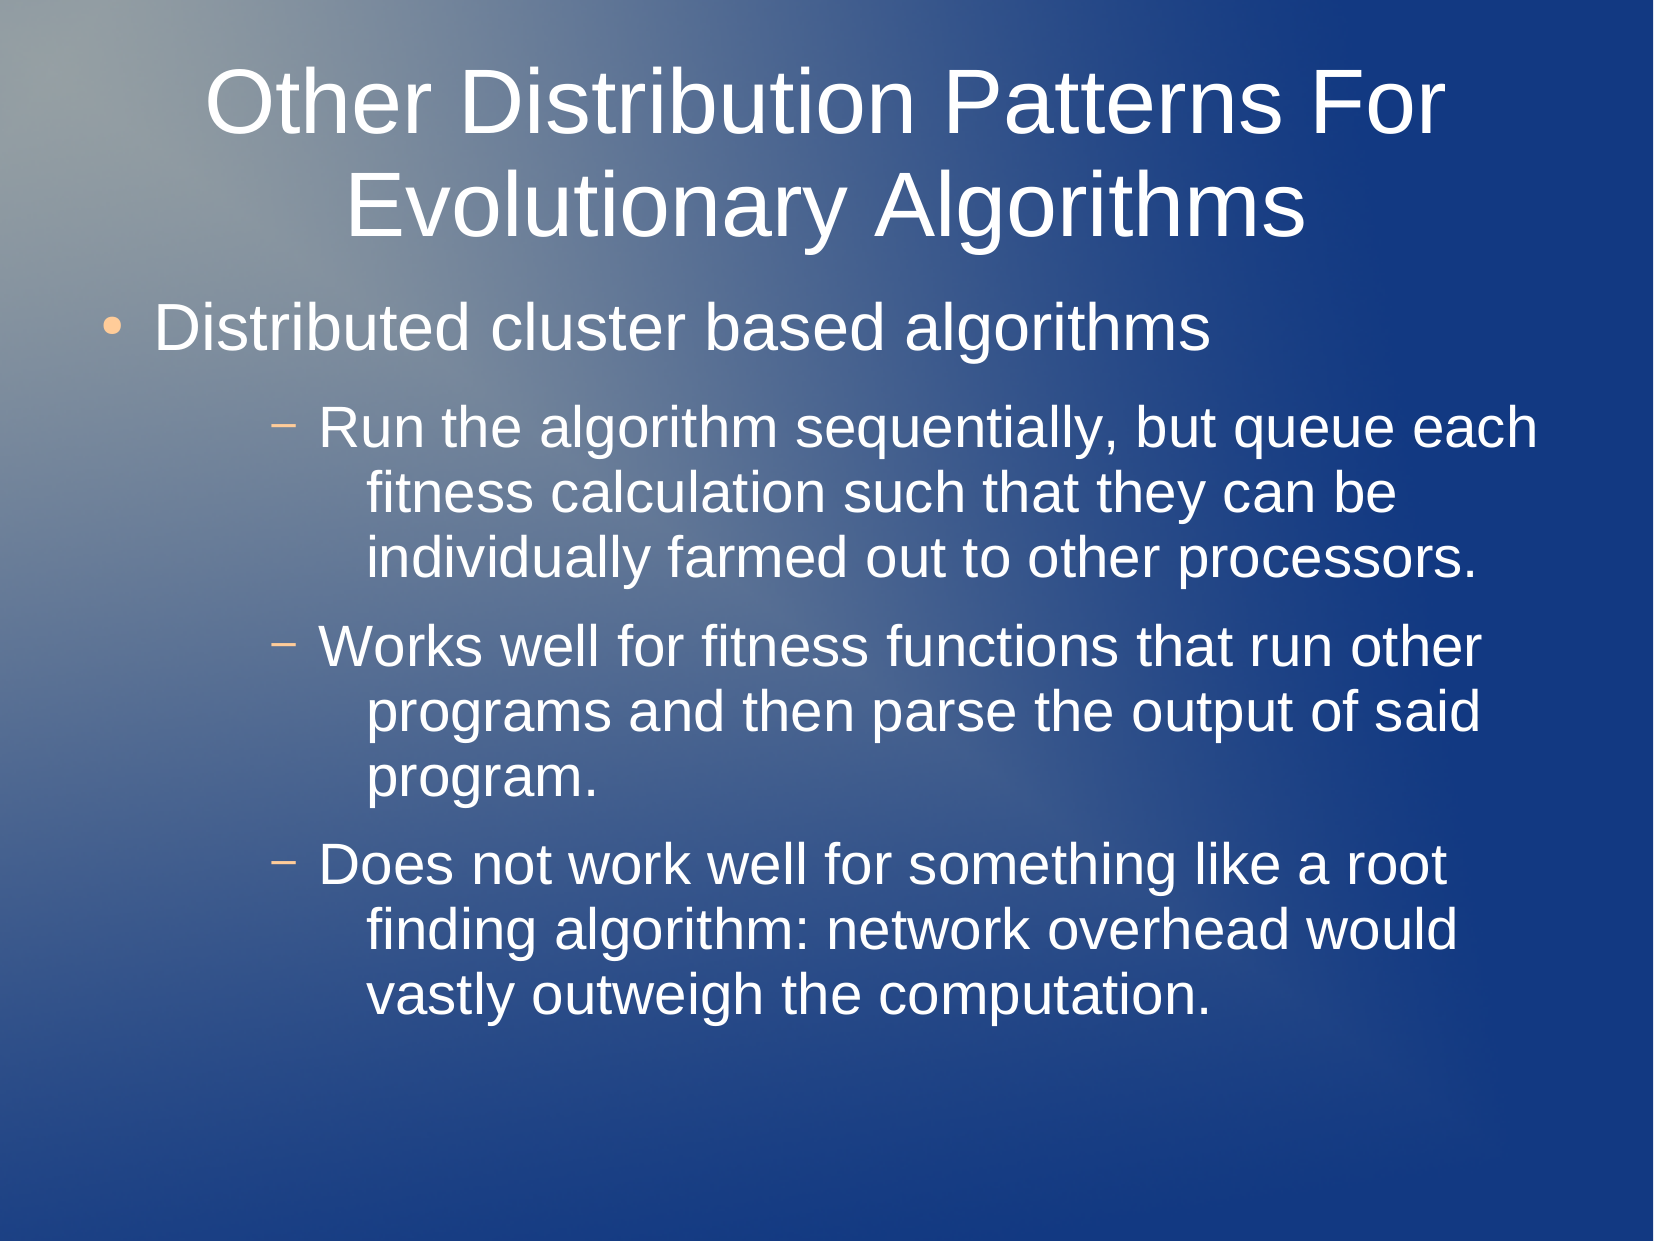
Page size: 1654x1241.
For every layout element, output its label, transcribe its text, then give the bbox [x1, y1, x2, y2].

picture [0, 0, 1654, 1241]
title Other Distribution Patterns For Evolutionary Algorithms [82, 49, 1571, 257]
list Distributed cluster based algorithms Run the algorithm sequentially, but queue each fitness calculation such that they can be individually farmed out to other processors. Works well for fitness functions that run other programs and then parse the output of said program. Does not work well for something like a root finding algorithm: network overhead would vastly outweigh the computation. [82, 290, 1571, 1109]
